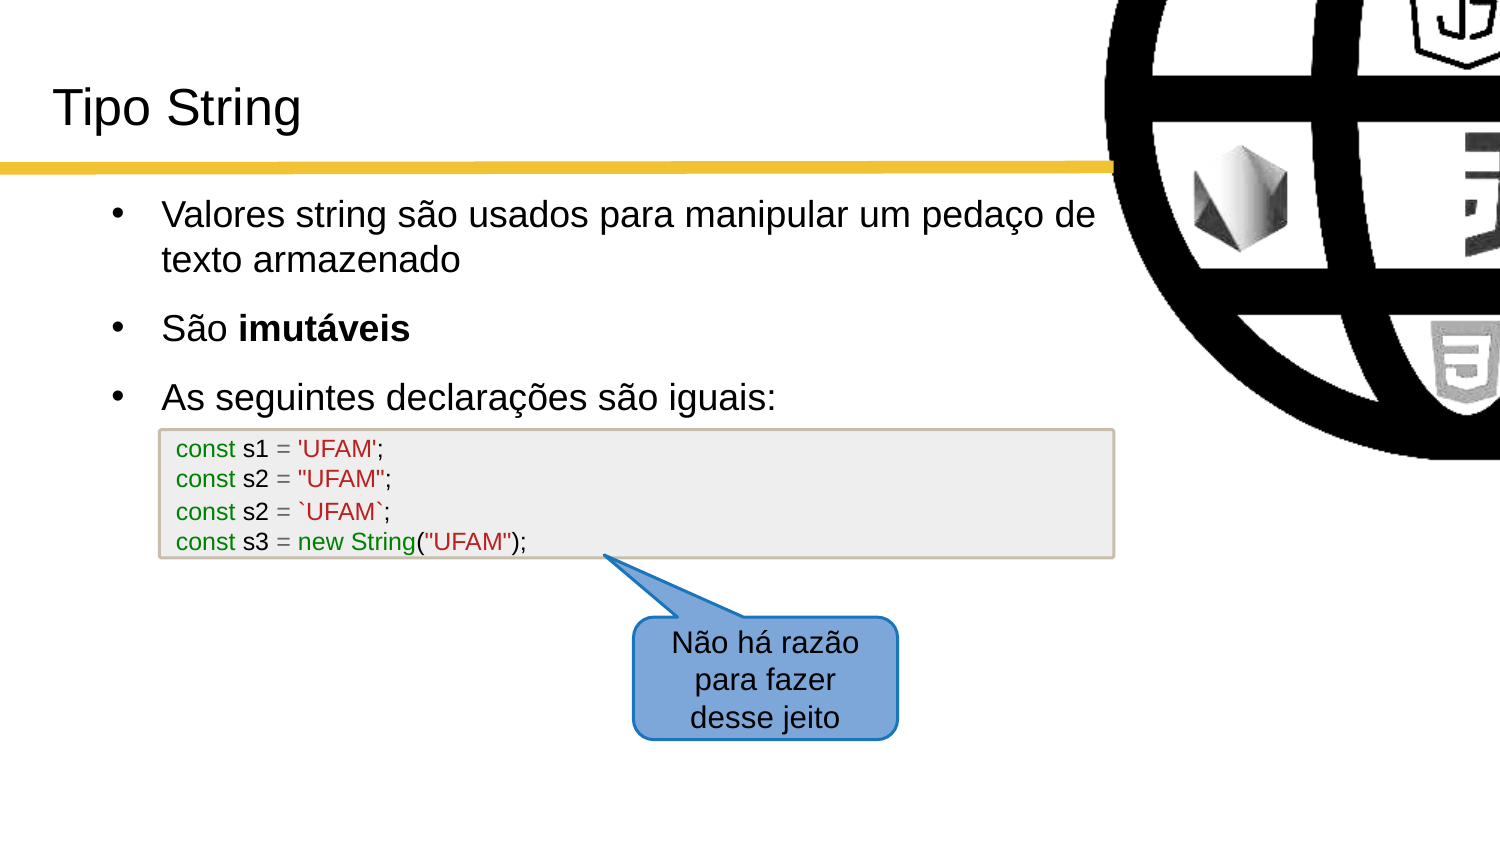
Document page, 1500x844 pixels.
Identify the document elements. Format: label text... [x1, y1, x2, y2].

text_box const s1 = 'UFAM'; const s2 = "UFAM"; const s2 = `UFAM`; const s3 = new String("UFAM"); [159, 429, 1114, 558]
text_box Valores string são usados para manipular um pedaço de texto armazenado São imutáveis As seguintes declarações são iguais: [90, 182, 1114, 790]
text_box Não há razão para fazer desse jeito [604, 554, 898, 740]
picture [1078, 0, 1500, 532]
text_box Tipo String [37, 33, 1463, 175]
